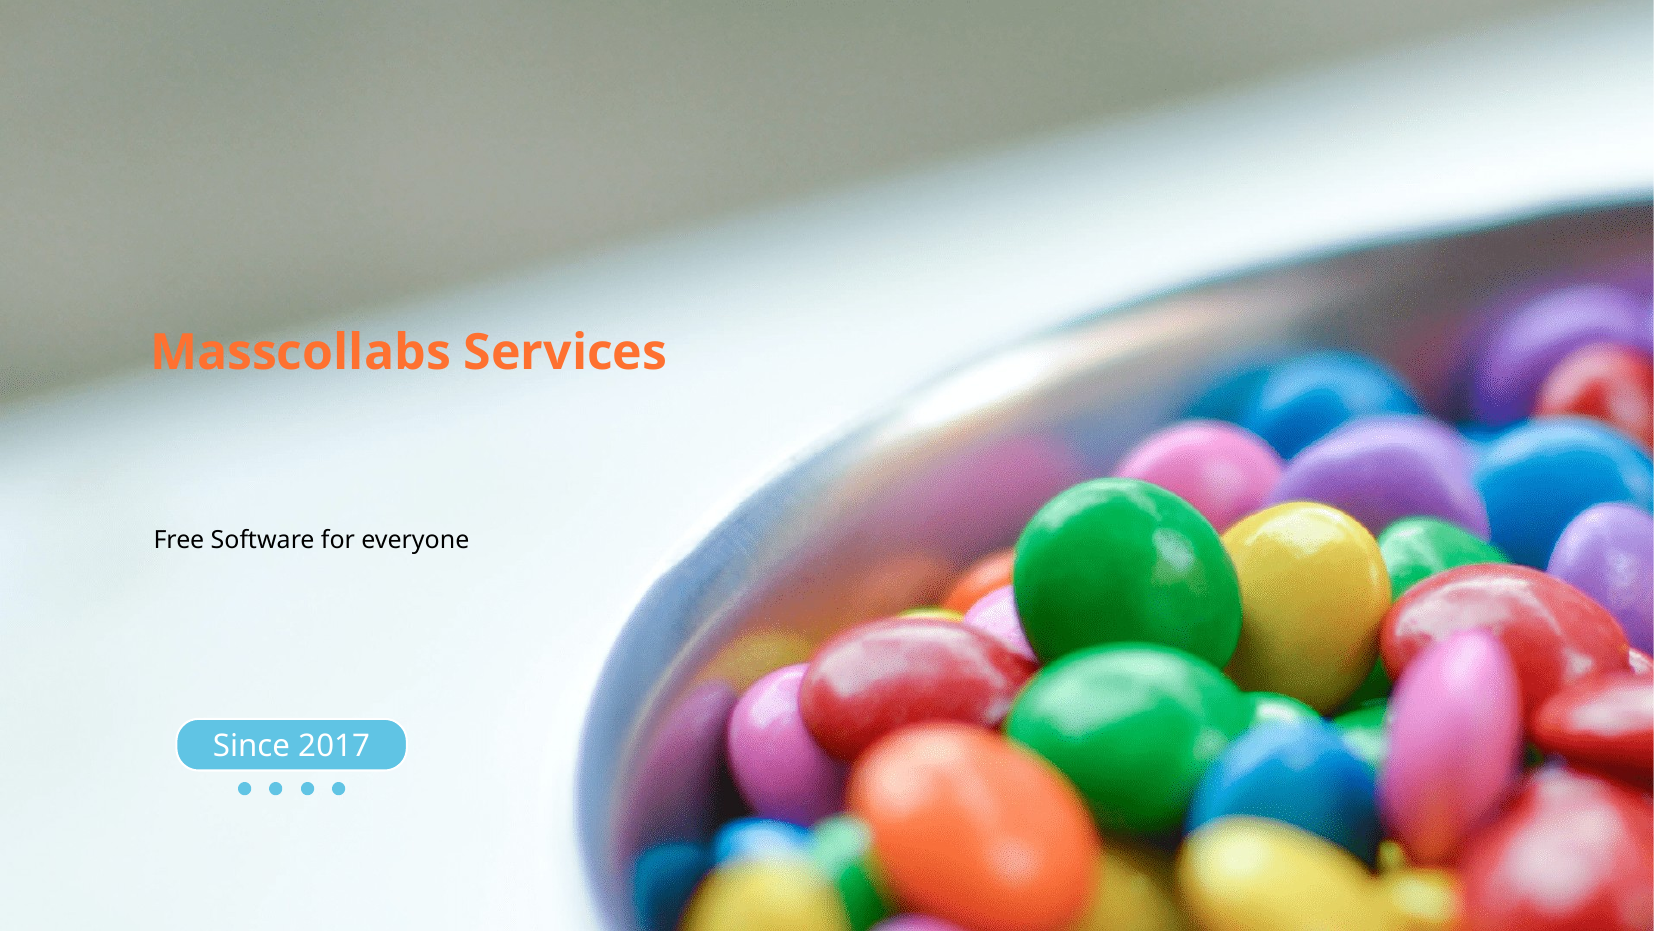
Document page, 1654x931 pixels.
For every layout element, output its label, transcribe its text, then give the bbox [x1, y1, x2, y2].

text_box [332, 782, 346, 796]
text_box [238, 782, 252, 796]
title Masscollabs Services [150, 287, 753, 413]
picture [0, 0, 1654, 931]
text_box [269, 782, 283, 796]
title Free Software for everyone [153, 451, 640, 627]
text_box [301, 782, 315, 796]
text_box Since 2017 [178, 720, 405, 769]
